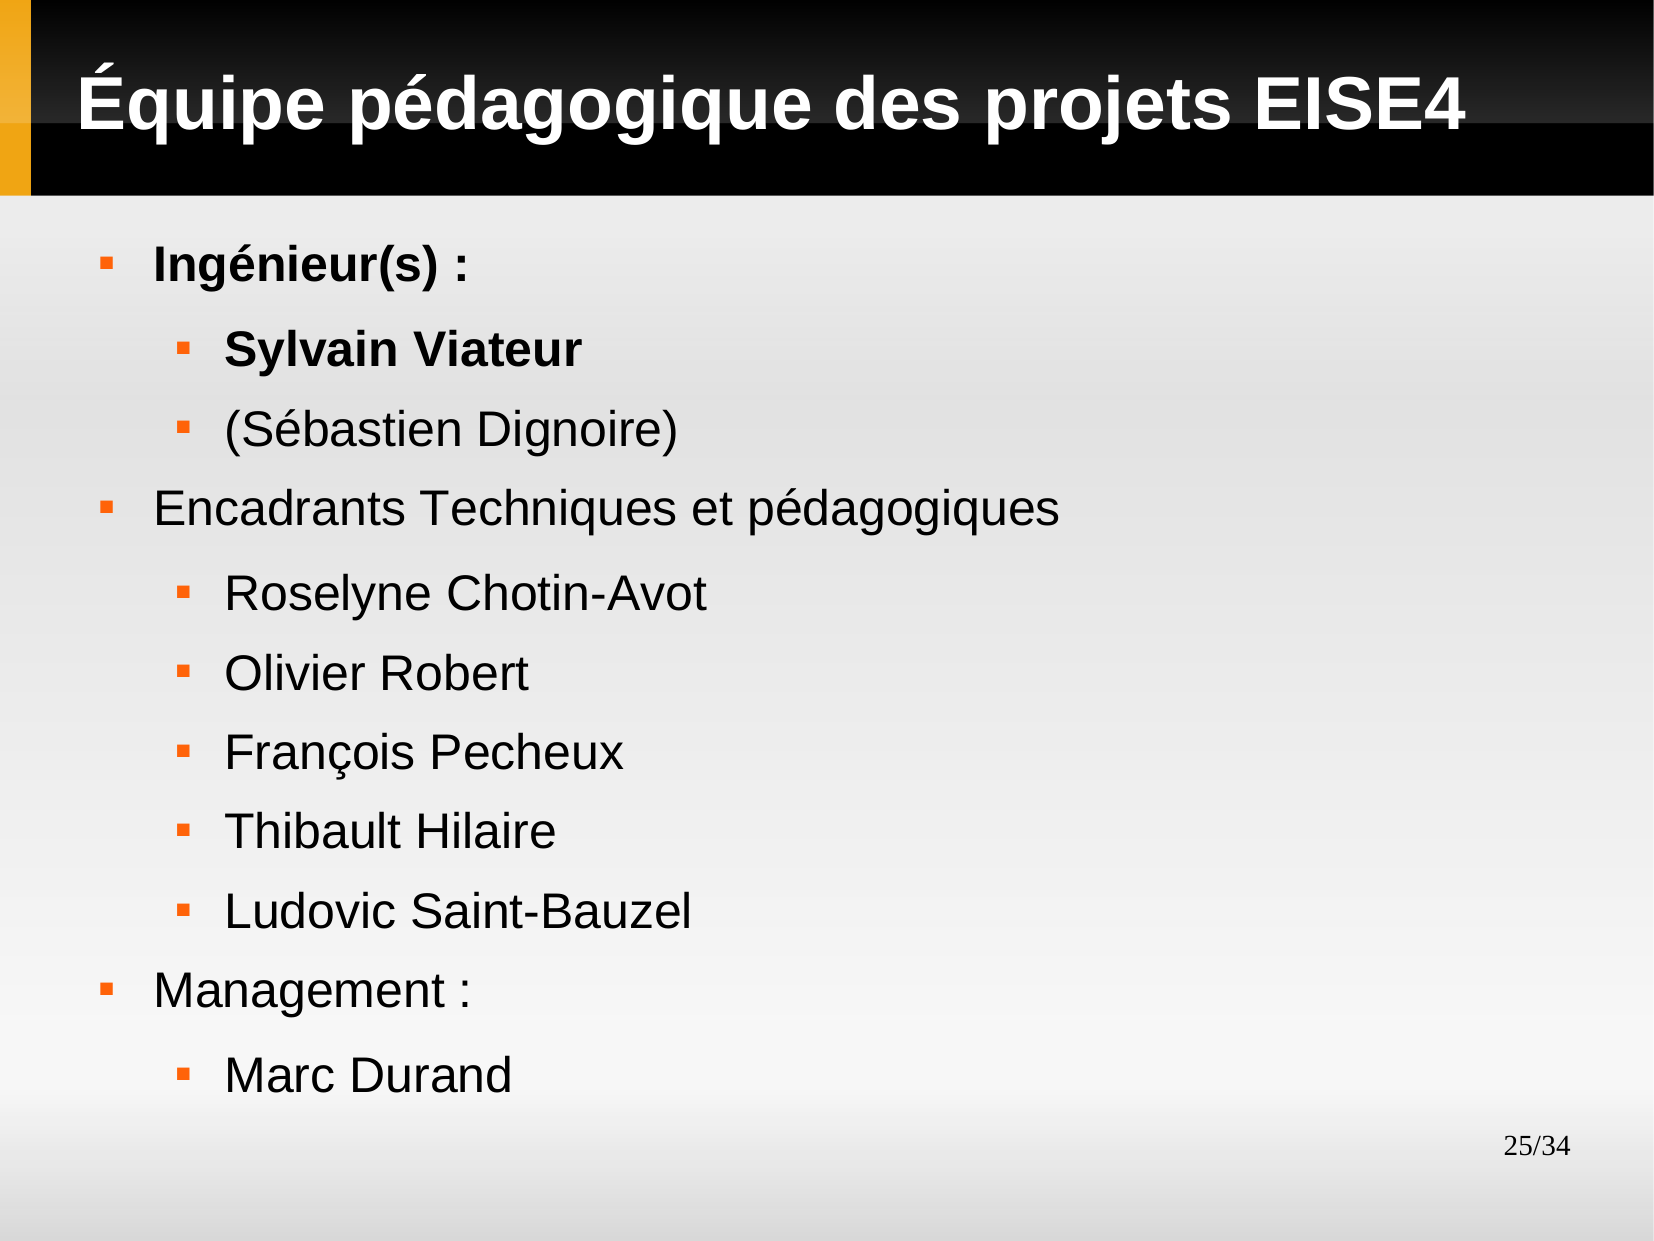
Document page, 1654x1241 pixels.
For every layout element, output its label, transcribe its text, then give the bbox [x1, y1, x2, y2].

list Ingénieur(s) : Sylvain Viateur (Sébastien Dignoire) Encadrants Techniques et pédagogiques Roselyne Chotin-Avot Olivier Robert François Pecheux Thibault Hilaire Ludovic Saint-Bauzel Management : Marc Durand [82, 236, 1571, 1110]
picture [0, 0, 1654, 1241]
title Équipe pédagogique des projets EISE4 [76, 0, 1565, 208]
